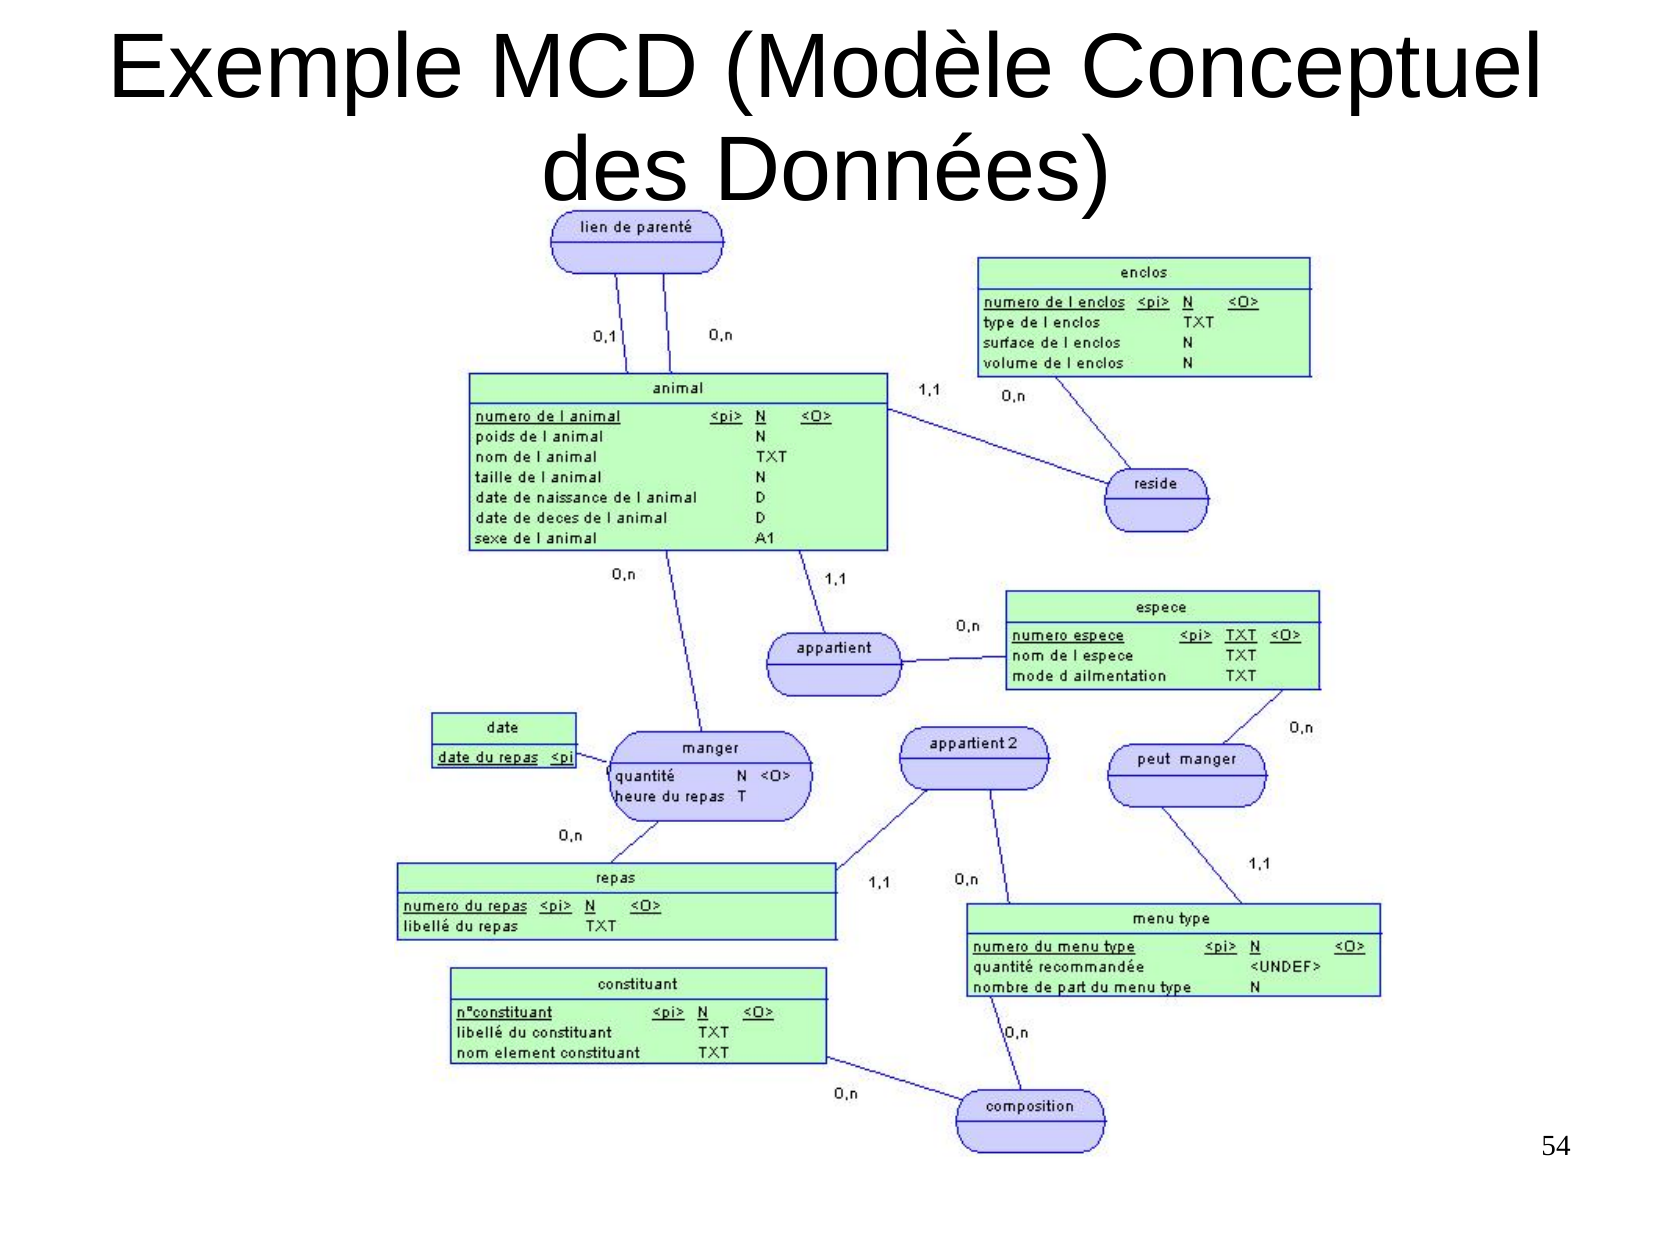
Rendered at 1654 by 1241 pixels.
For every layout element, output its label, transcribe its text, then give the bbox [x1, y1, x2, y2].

title Exemple MCD (Modèle Conceptuel des Données) [82, 14, 1571, 220]
picture [394, 220, 1397, 1163]
